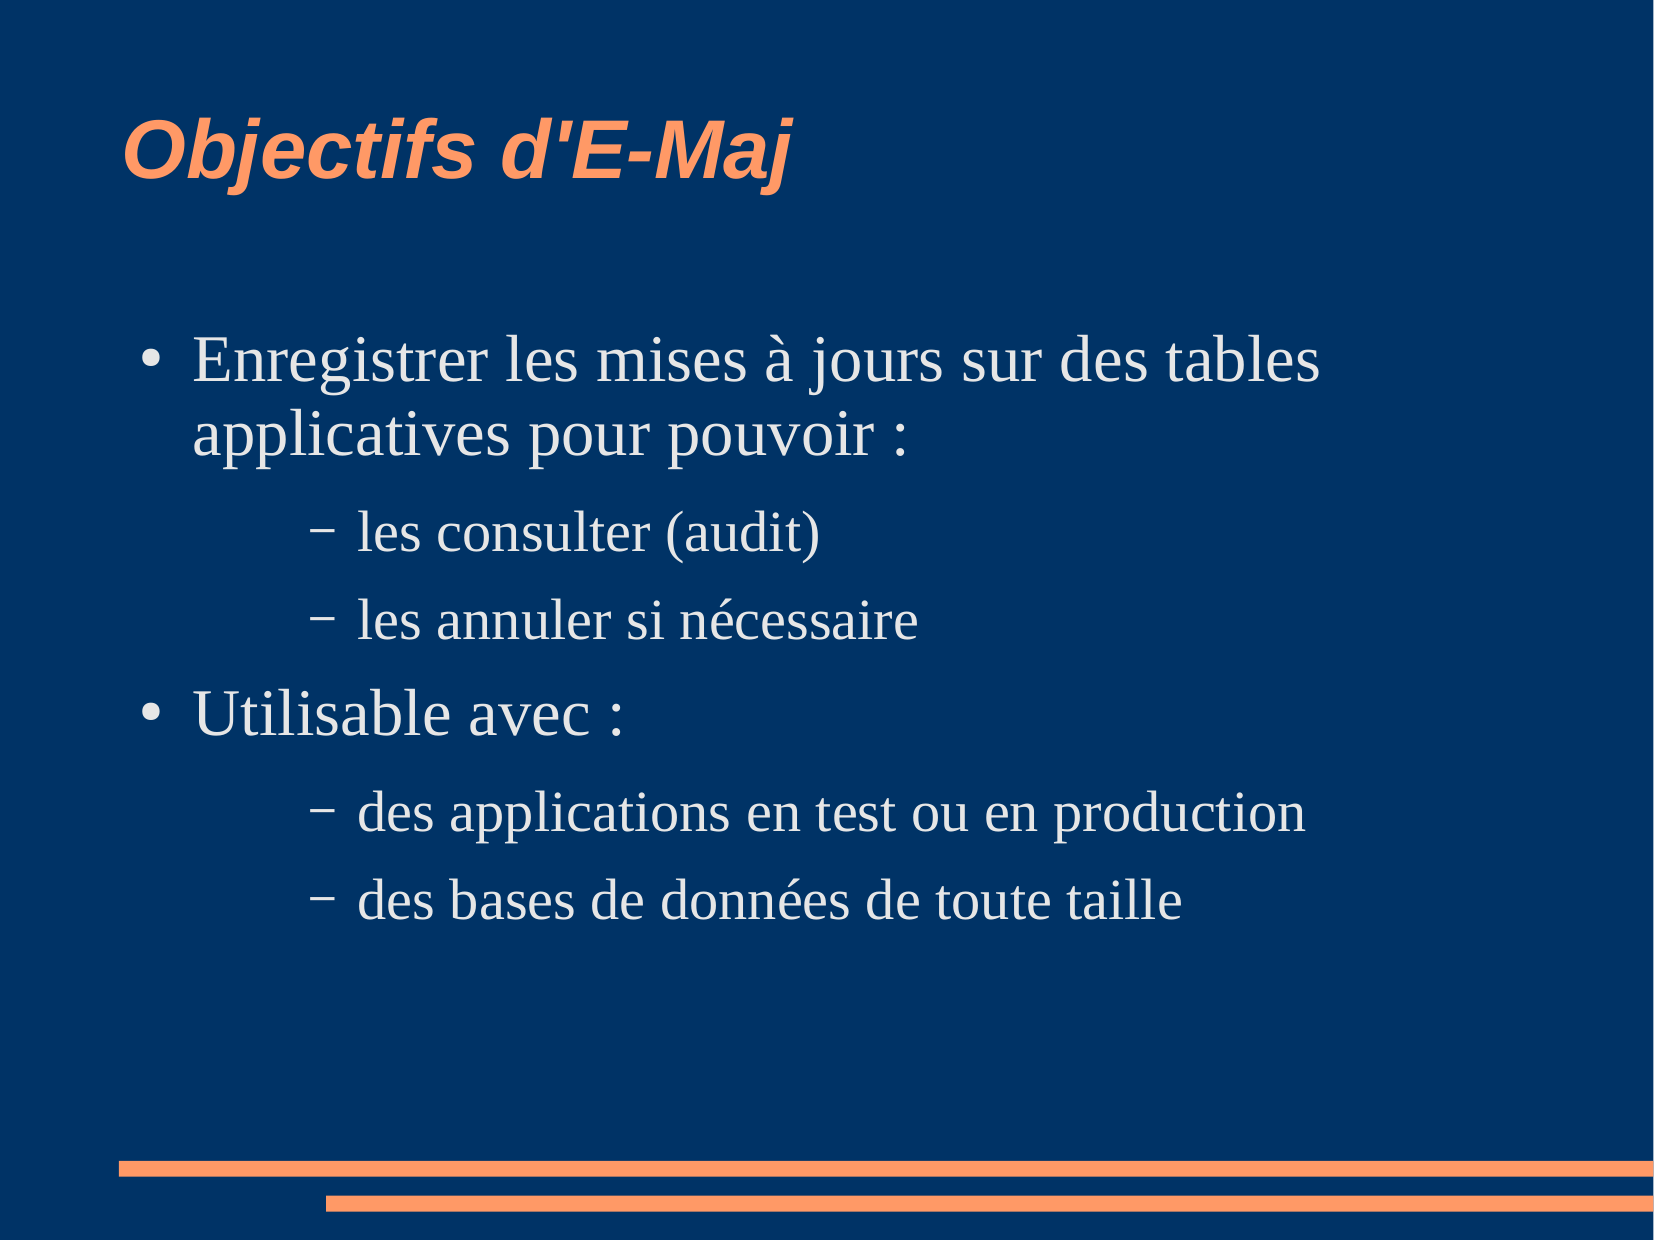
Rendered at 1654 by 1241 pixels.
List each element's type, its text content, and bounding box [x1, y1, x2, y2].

title Objectifs d'E-Maj [121, 53, 1534, 246]
list Enregistrer les mises à jours sur des tables applicatives pour pouvoir : les consulter (audit) les annuler si nécessaire Utilisable avec : des applications en test ou en production des bases de données de toute taille [121, 322, 1561, 1118]
